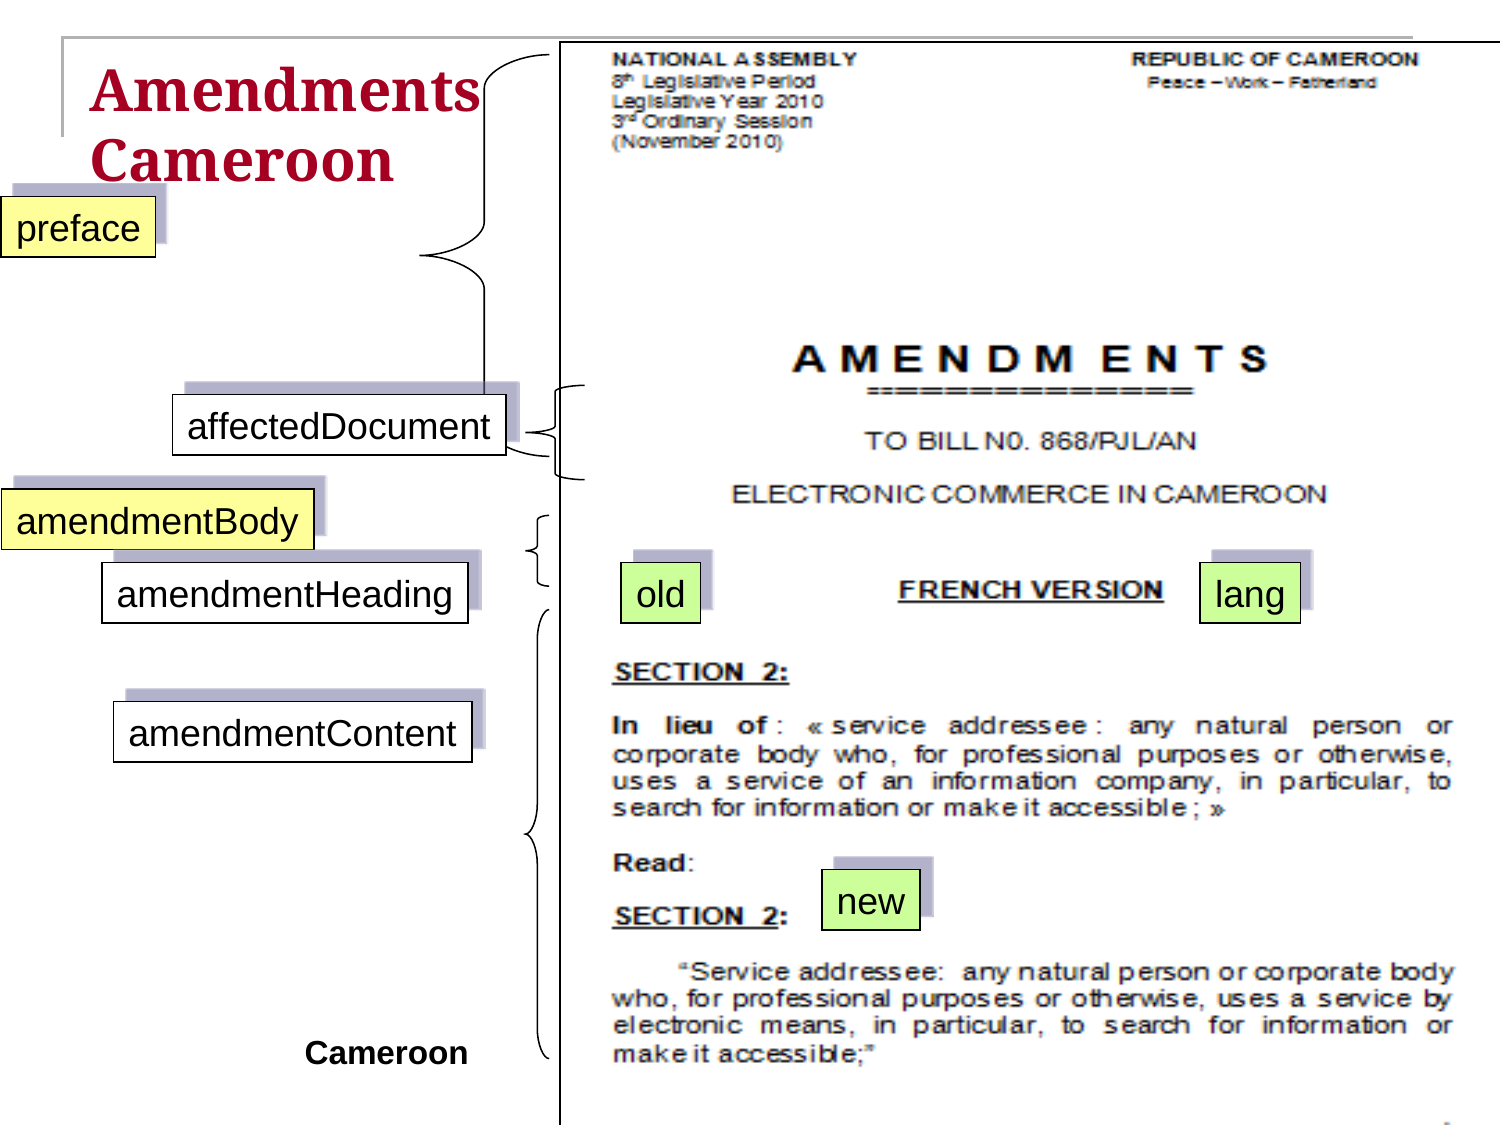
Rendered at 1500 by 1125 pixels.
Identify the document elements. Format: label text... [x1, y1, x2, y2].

text_box amendmentContent [113, 701, 472, 762]
text_box Cameroon [289, 1023, 484, 1079]
picture [560, 42, 1500, 1125]
title Amendments Cameroon [75, 45, 1426, 233]
text_box affectedDocument [172, 394, 506, 455]
text_box amendmentHeading [101, 562, 469, 623]
text_box amendmentBody [1, 488, 314, 550]
text_box preface [1, 196, 156, 257]
text_box new [821, 869, 921, 930]
text_box lang [1200, 562, 1301, 623]
text_box old [621, 562, 701, 623]
